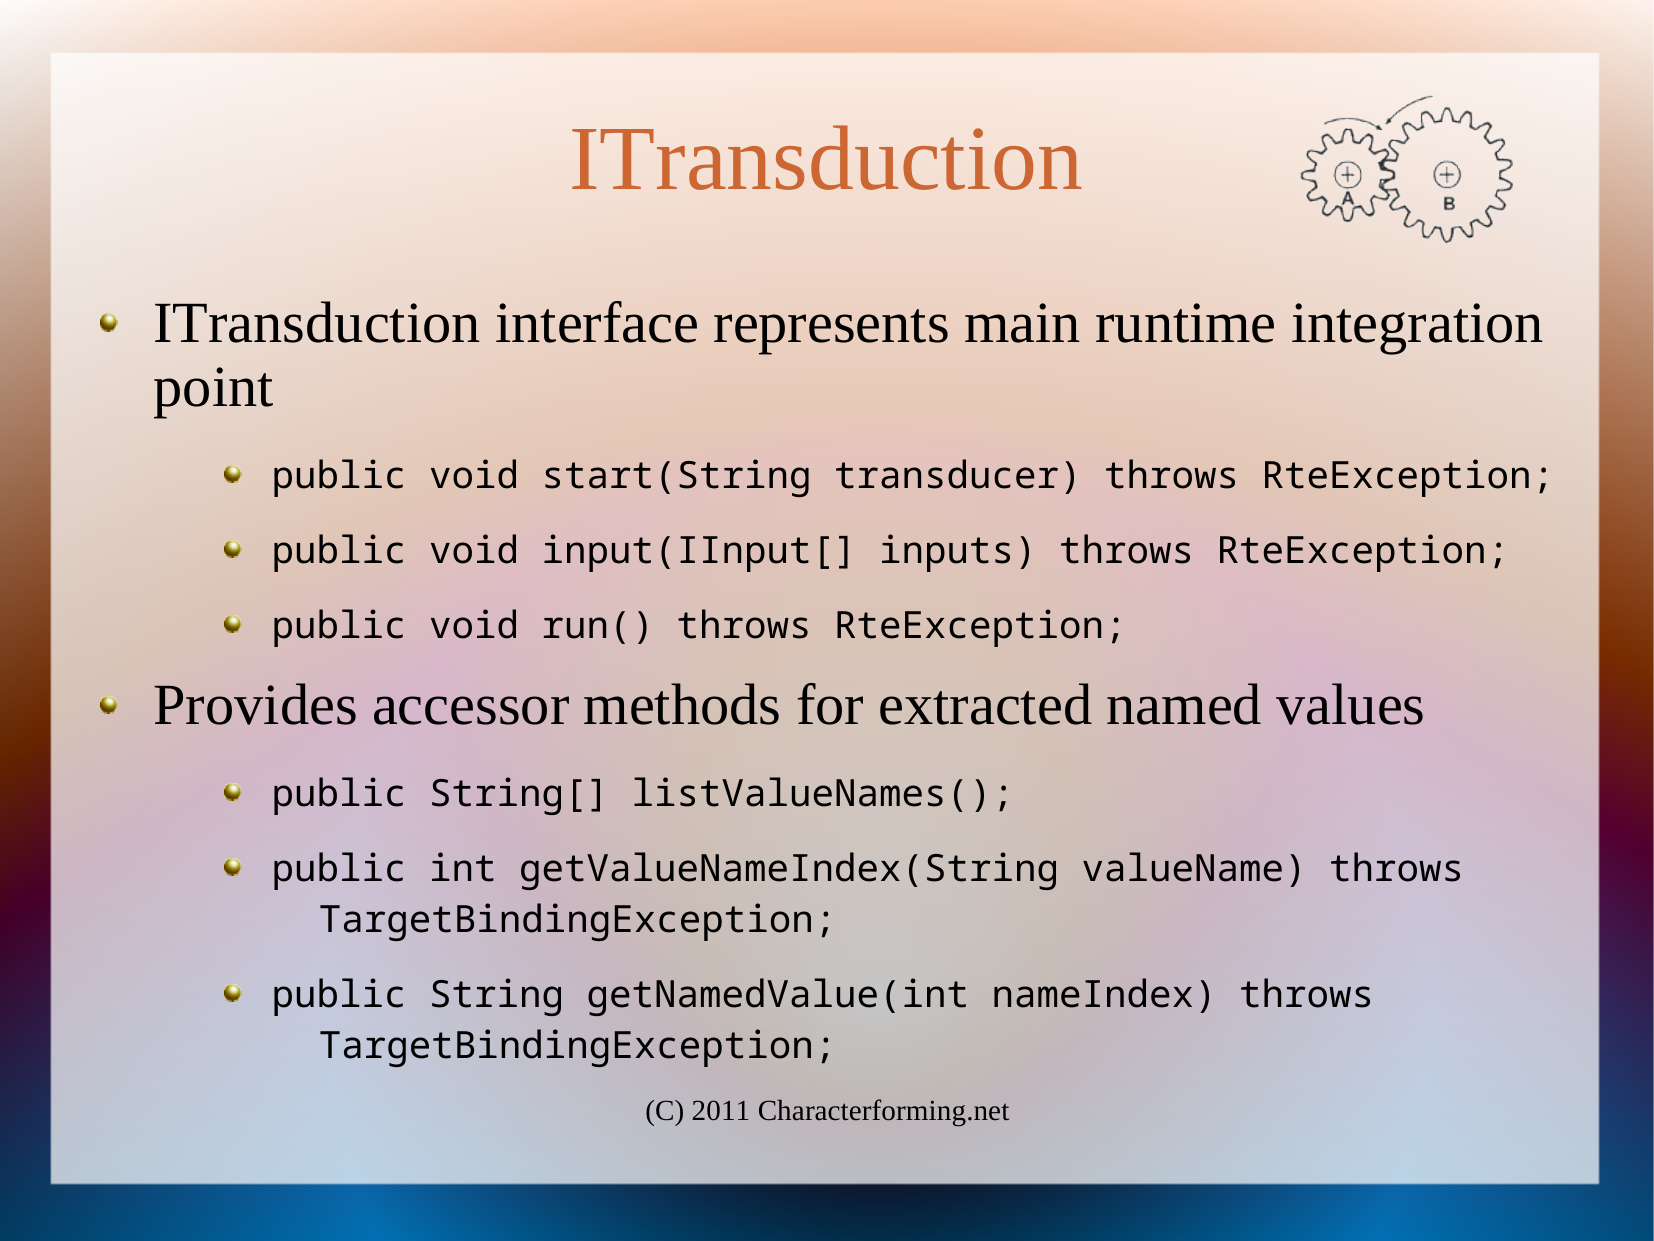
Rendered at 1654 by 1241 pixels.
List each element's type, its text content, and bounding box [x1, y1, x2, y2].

picture [0, 0, 1654, 1241]
list ITransduction interface represents main runtime integration point public void start(String transducer) throws RteException; public void input(IInput[] inputs) throws RteException; public void run() throws RteException; Provides accessor methods for extracted named values public String[] listValueNames(); public int getValueNameIndex(String valueName) throws TargetBindingException; public String getNamedValue(int nameIndex) throws TargetBindingException; [82, 290, 1571, 1109]
title ITransduction [82, 55, 1571, 263]
